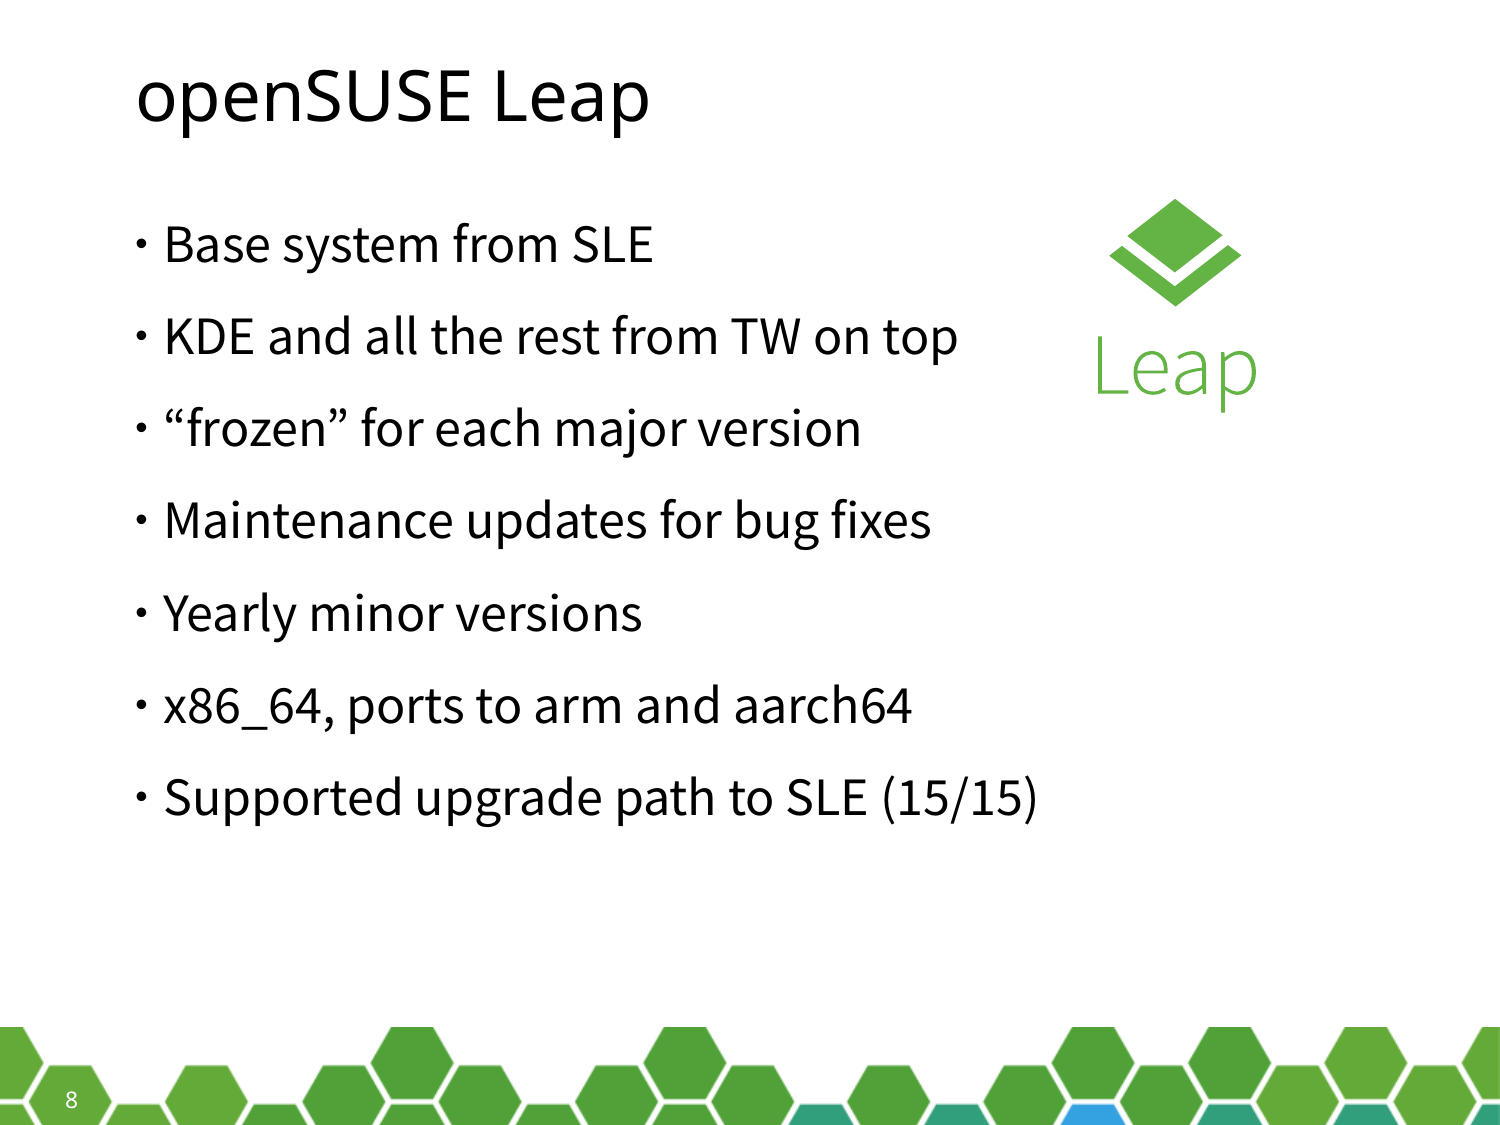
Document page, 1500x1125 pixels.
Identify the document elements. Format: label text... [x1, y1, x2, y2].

picture [1066, 167, 1288, 445]
picture [0, 1027, 1500, 1125]
list Base system from SLE KDE and all the rest from TW on top “frozen” for each major version Maintenance updates for bug fixes Yearly minor versions x86_64, ports to arm and aarch64 Supported upgrade path to SLE (15/15) [135, 208, 1372, 862]
title openSUSE Leap [135, 12, 1372, 175]
